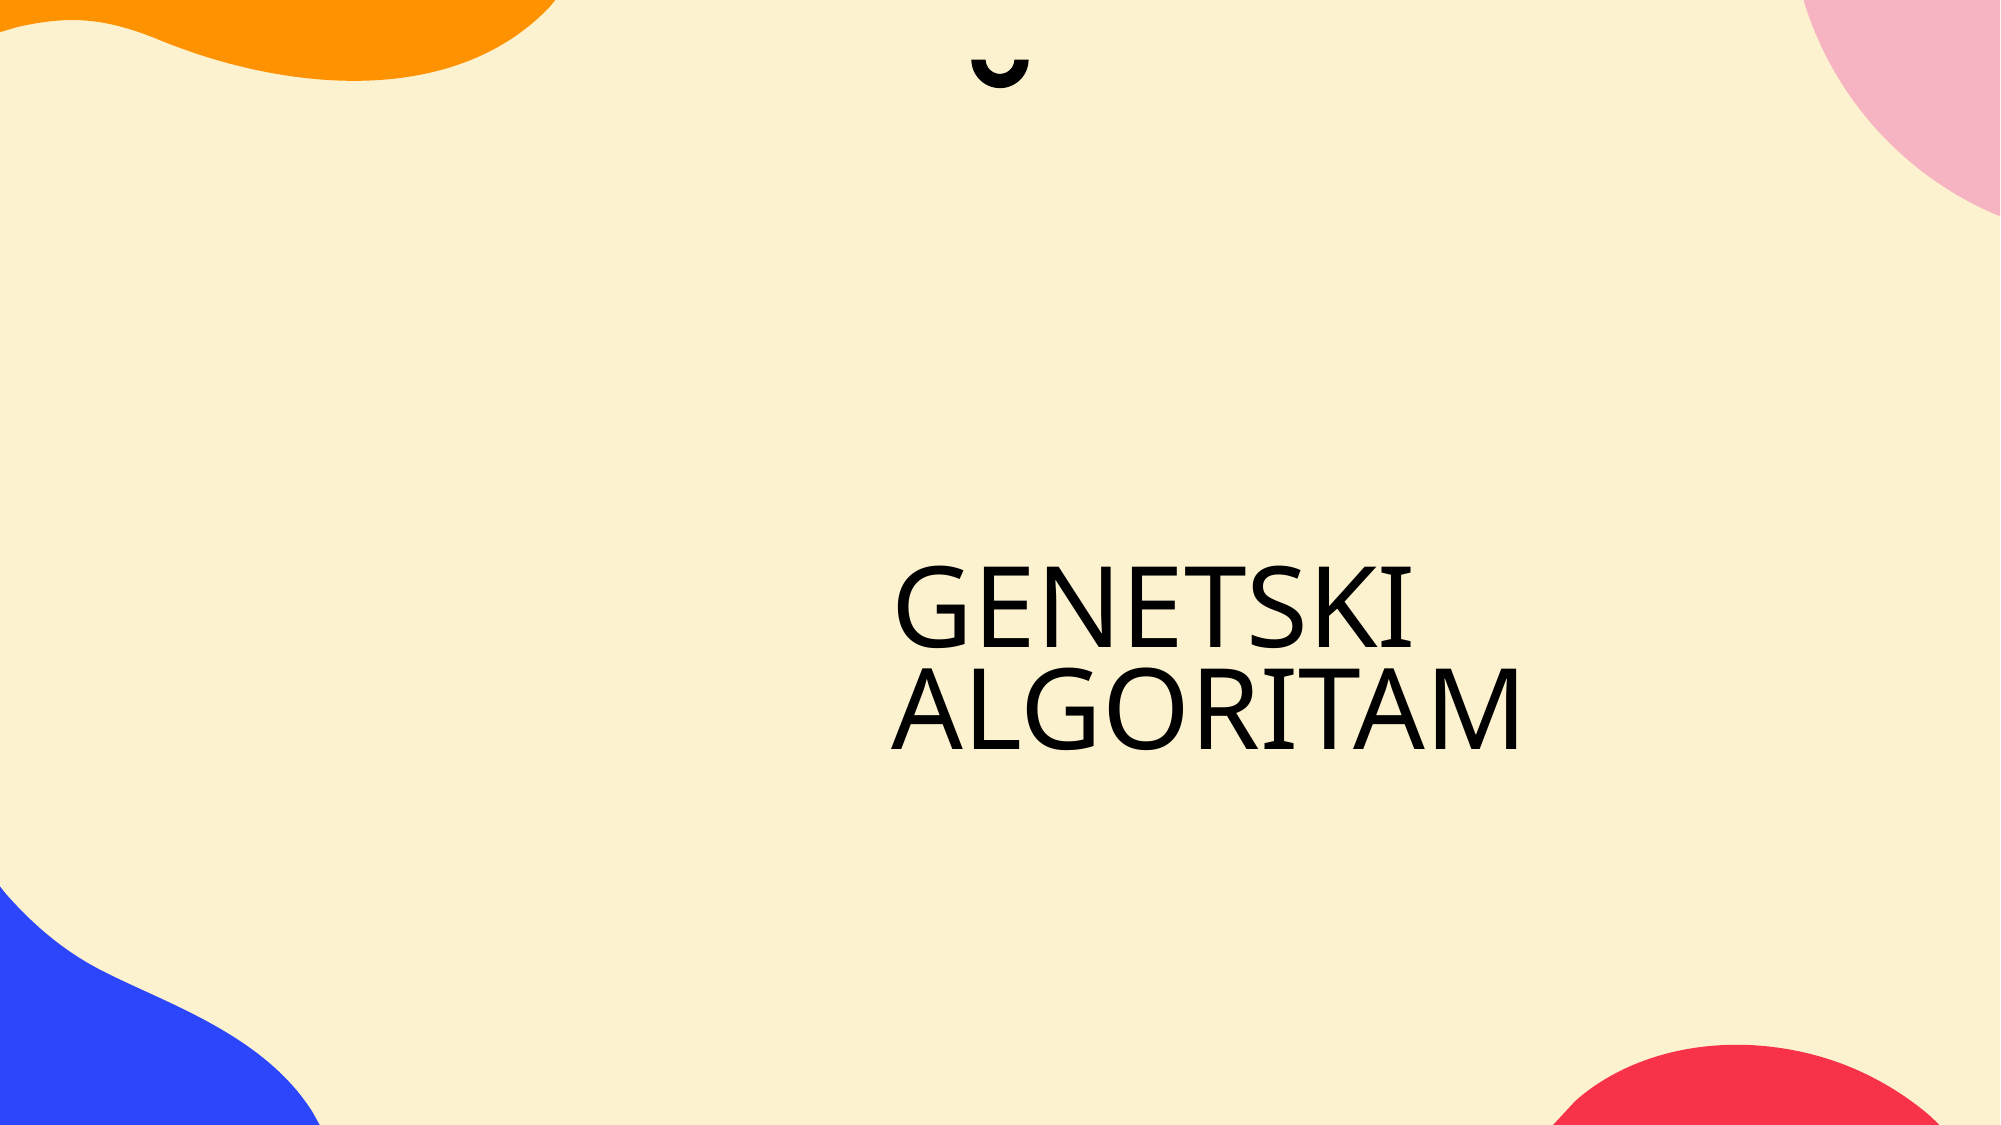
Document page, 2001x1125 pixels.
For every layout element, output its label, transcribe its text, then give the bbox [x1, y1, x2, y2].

title Genetski algoritam [891, 149, 1851, 777]
